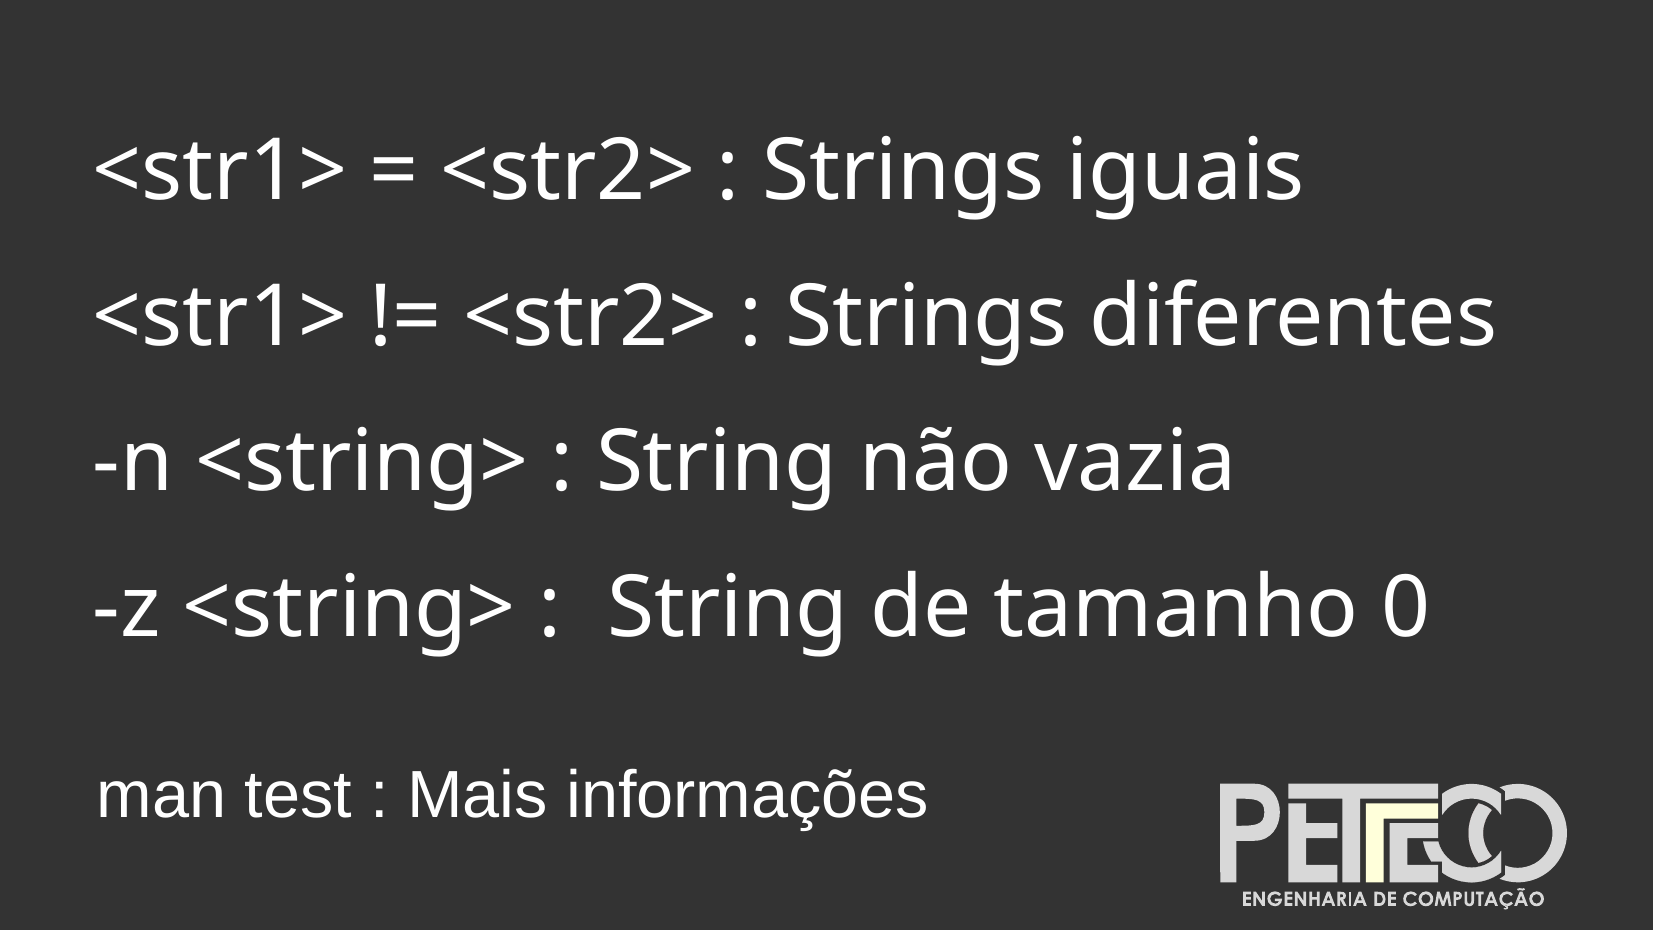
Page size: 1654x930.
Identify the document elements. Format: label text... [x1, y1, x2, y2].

text_box man test : Mais informações [82, 750, 946, 840]
list <str1> = <str2> : Strings iguais <str1> != <str2> : Strings diferentes -n <string> : String não vazia -z <string> : String de tamanho 0 [23, 107, 1512, 775]
